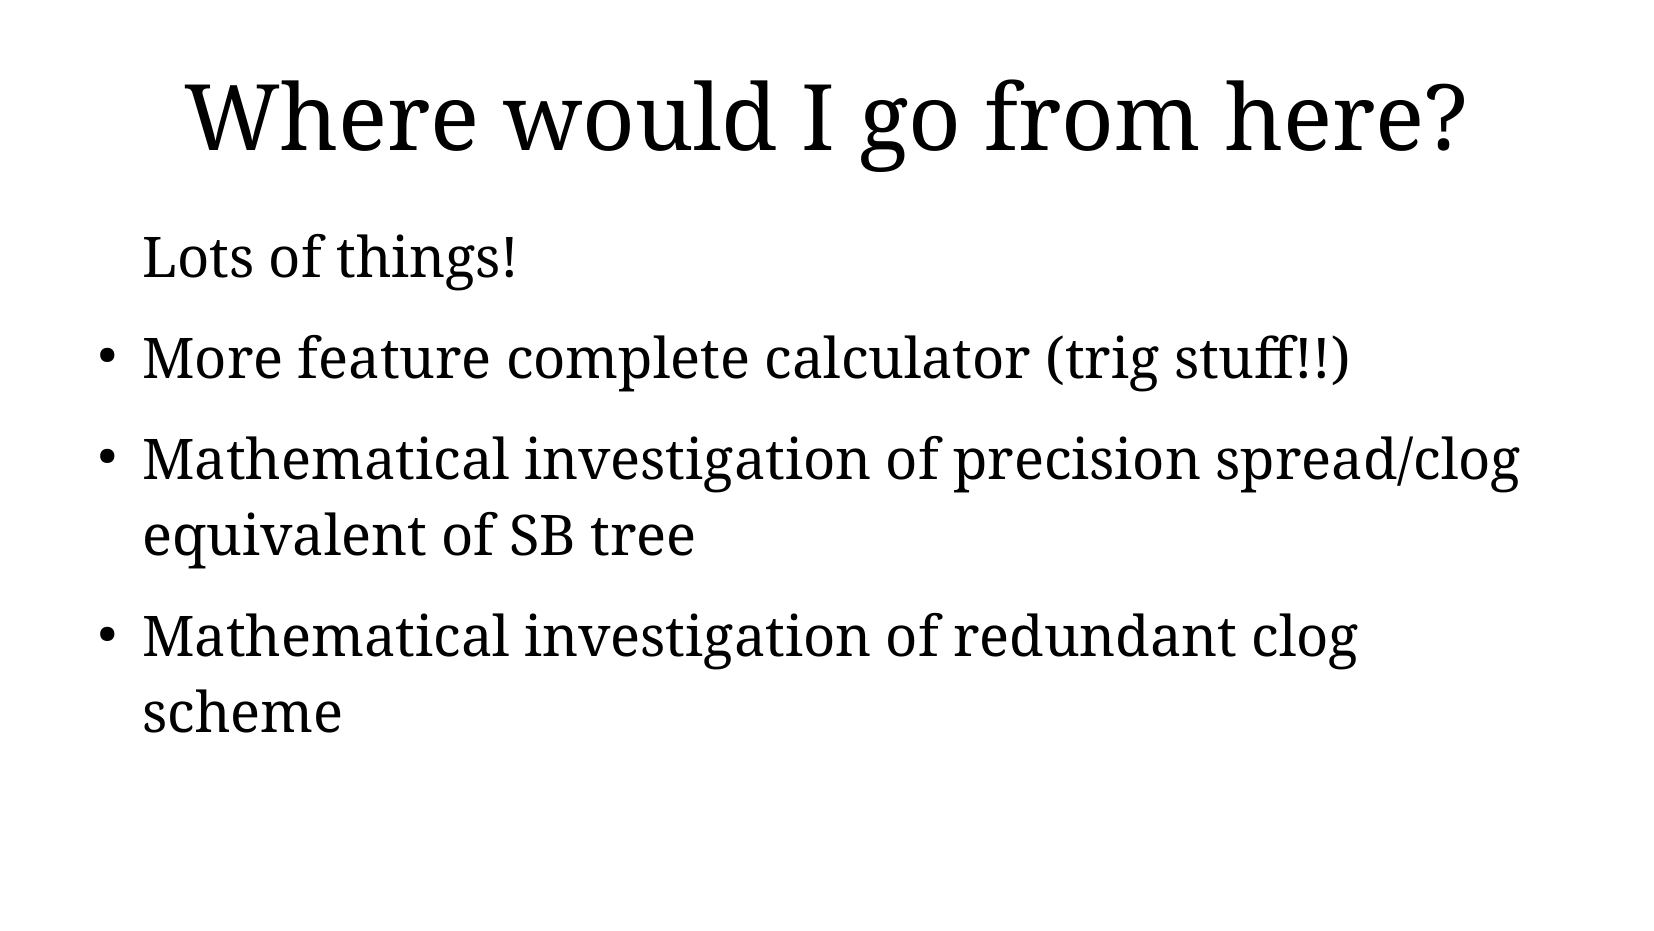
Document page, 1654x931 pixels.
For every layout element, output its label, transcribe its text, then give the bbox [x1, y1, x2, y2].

title Where would I go from here? [82, 37, 1571, 193]
list Lots of things! More feature complete calculator (trig stuff!!) Mathematical investigation of precision spread/clog equivalent of SB tree Mathematical investigation of redundant clog scheme [82, 217, 1571, 758]
